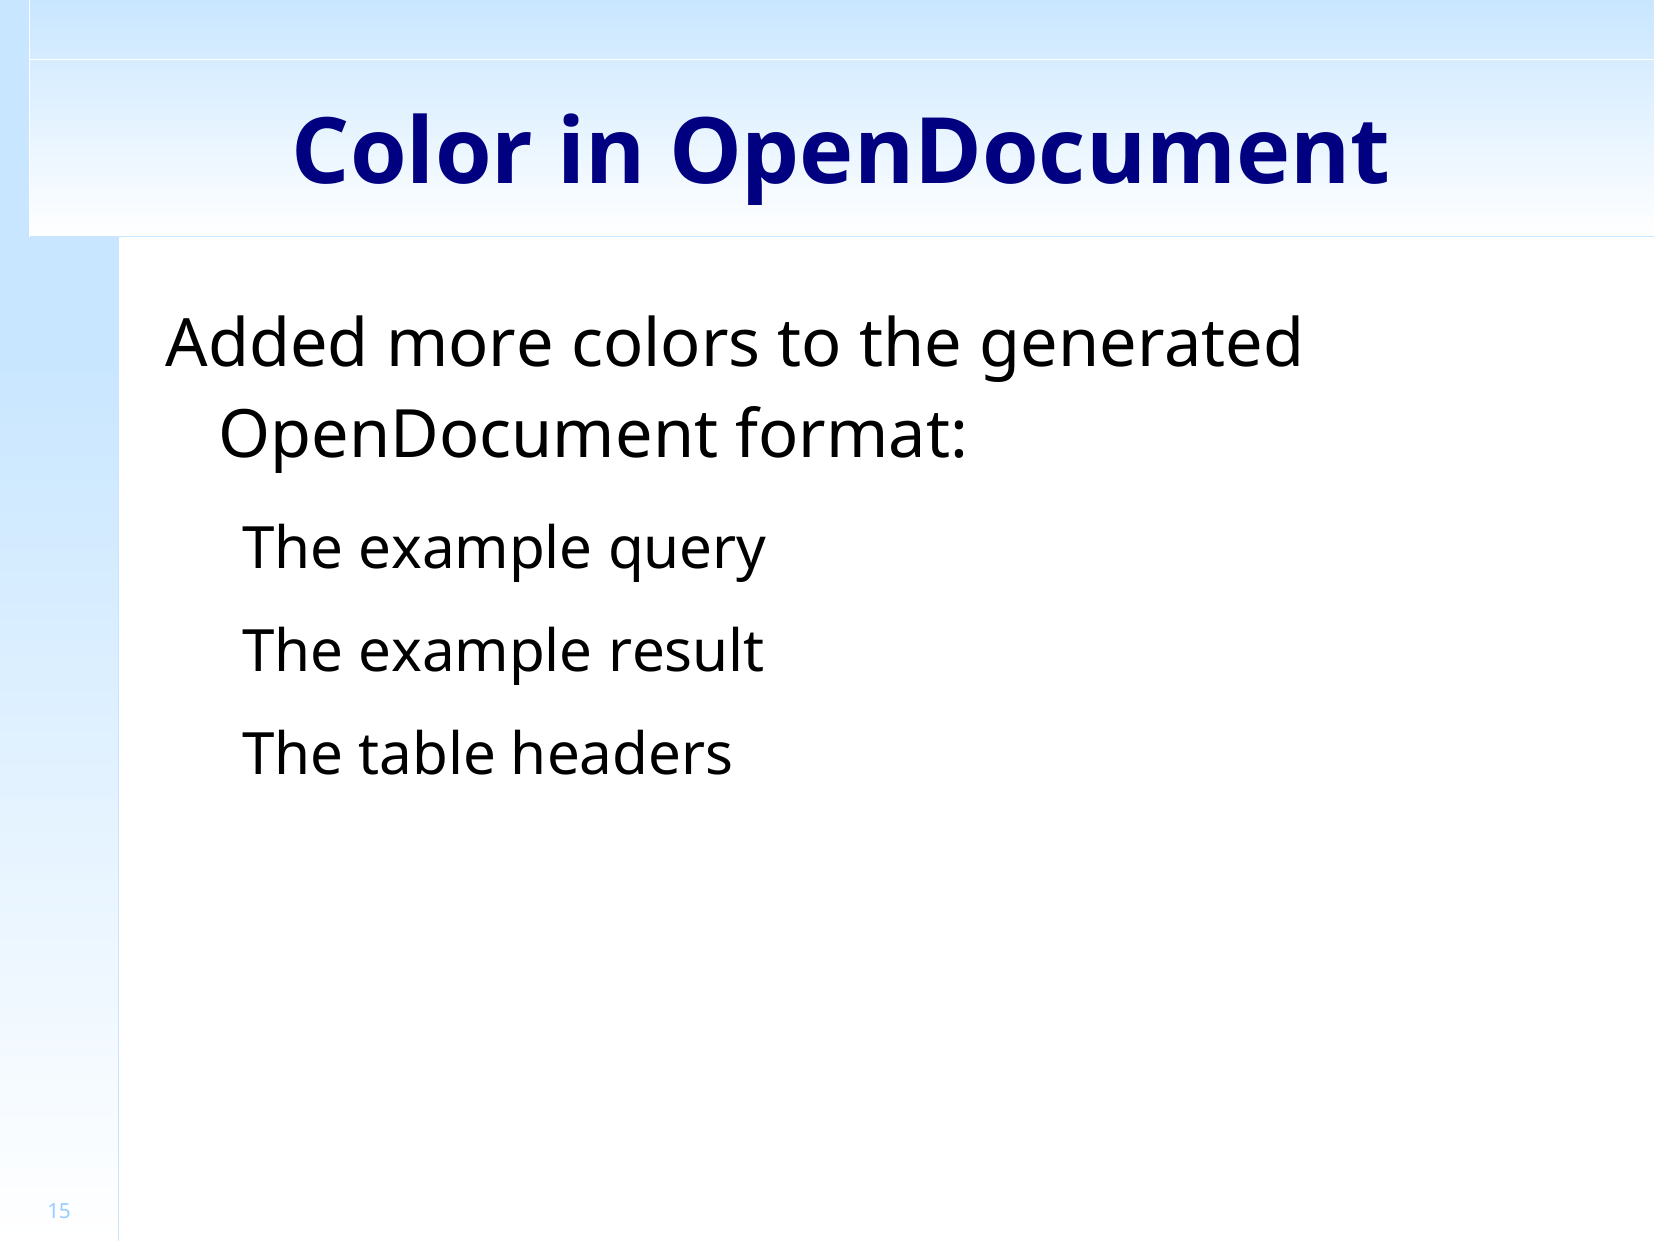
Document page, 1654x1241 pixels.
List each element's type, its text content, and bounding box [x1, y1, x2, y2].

list Added more colors to the generated OpenDocument format: The example query The example result The table headers [147, 295, 1625, 1182]
title Color in OpenDocument [29, 59, 1654, 237]
